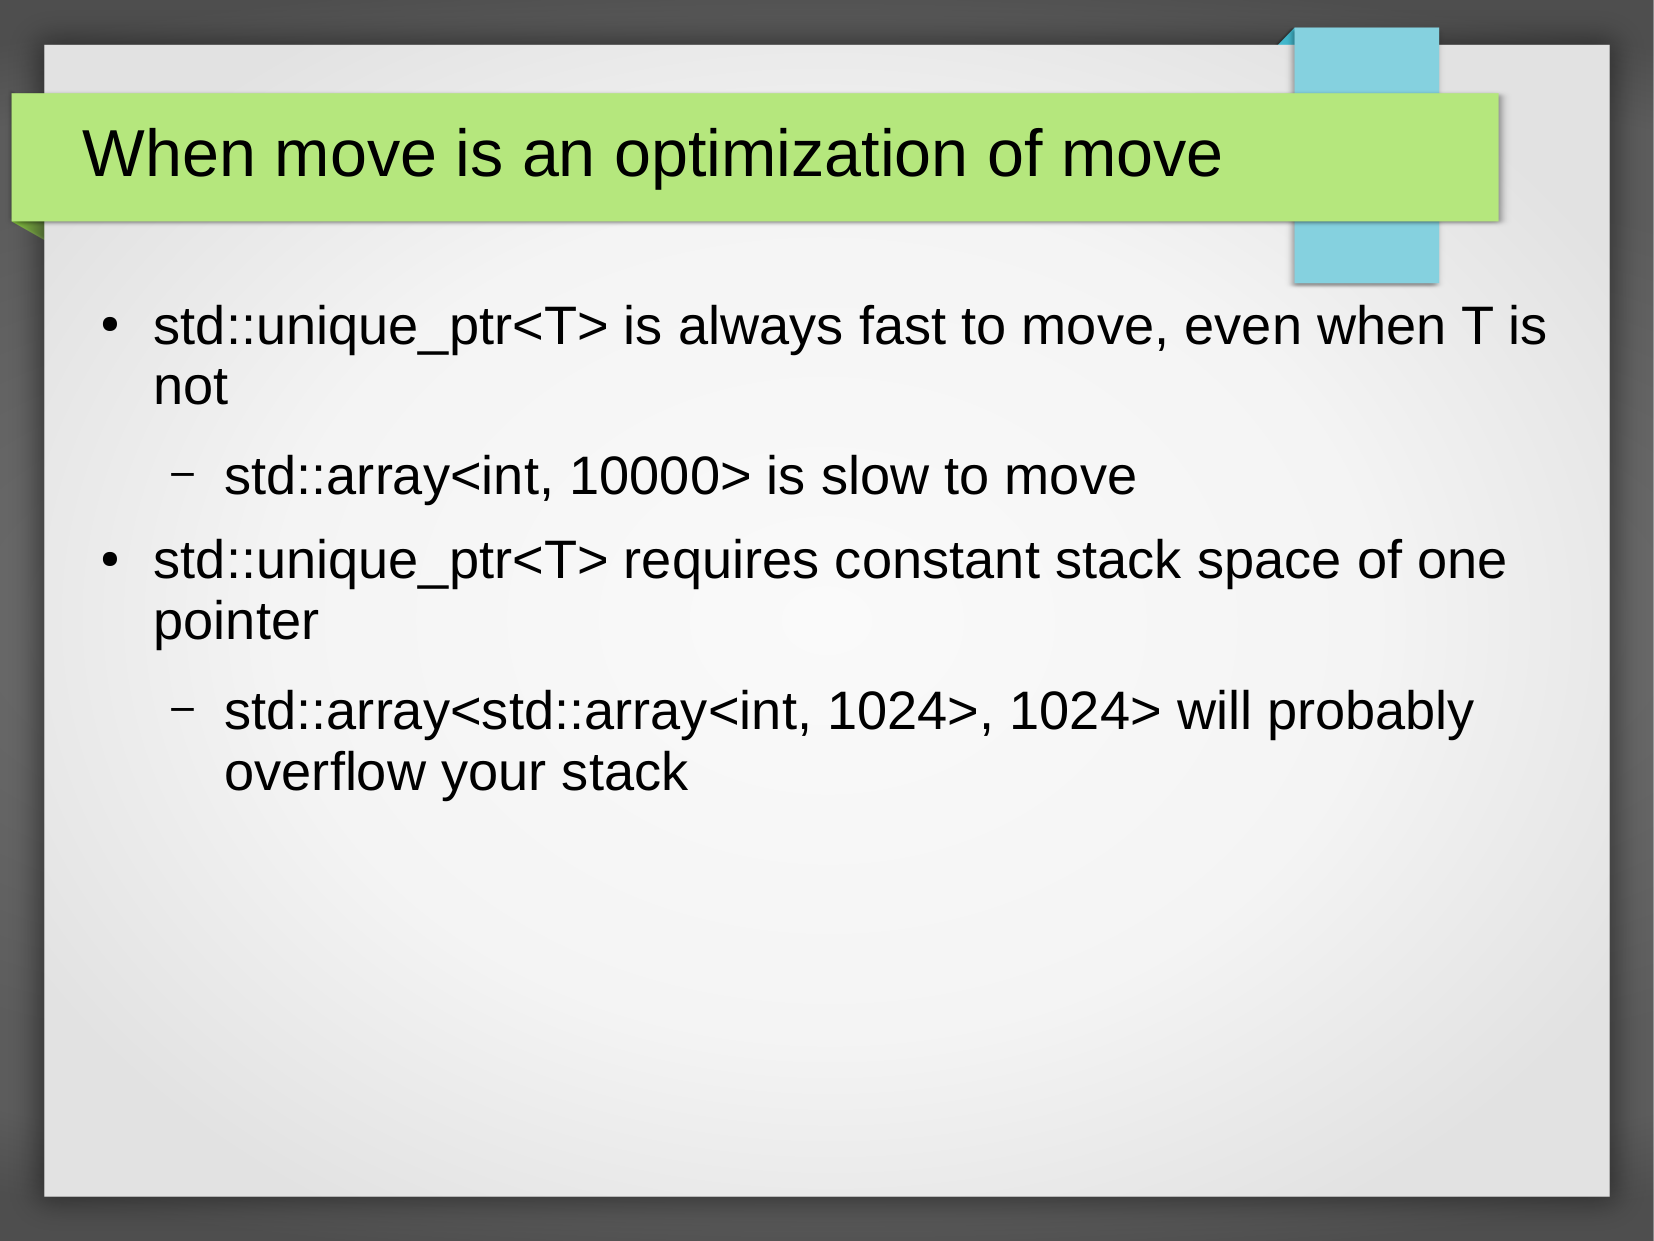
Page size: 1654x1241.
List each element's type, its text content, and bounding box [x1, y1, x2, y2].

picture [0, 0, 1654, 1241]
list std::unique_ptr<T> is always fast to move, even when T is not std::array<int, 10000> is slow to move std::unique_ptr<T> requires constant stack space of one pointer std::array<std::array<int, 1024>, 1024> will probably overflow your stack [82, 295, 1571, 1015]
title When move is an optimization of move [82, 49, 1571, 257]
